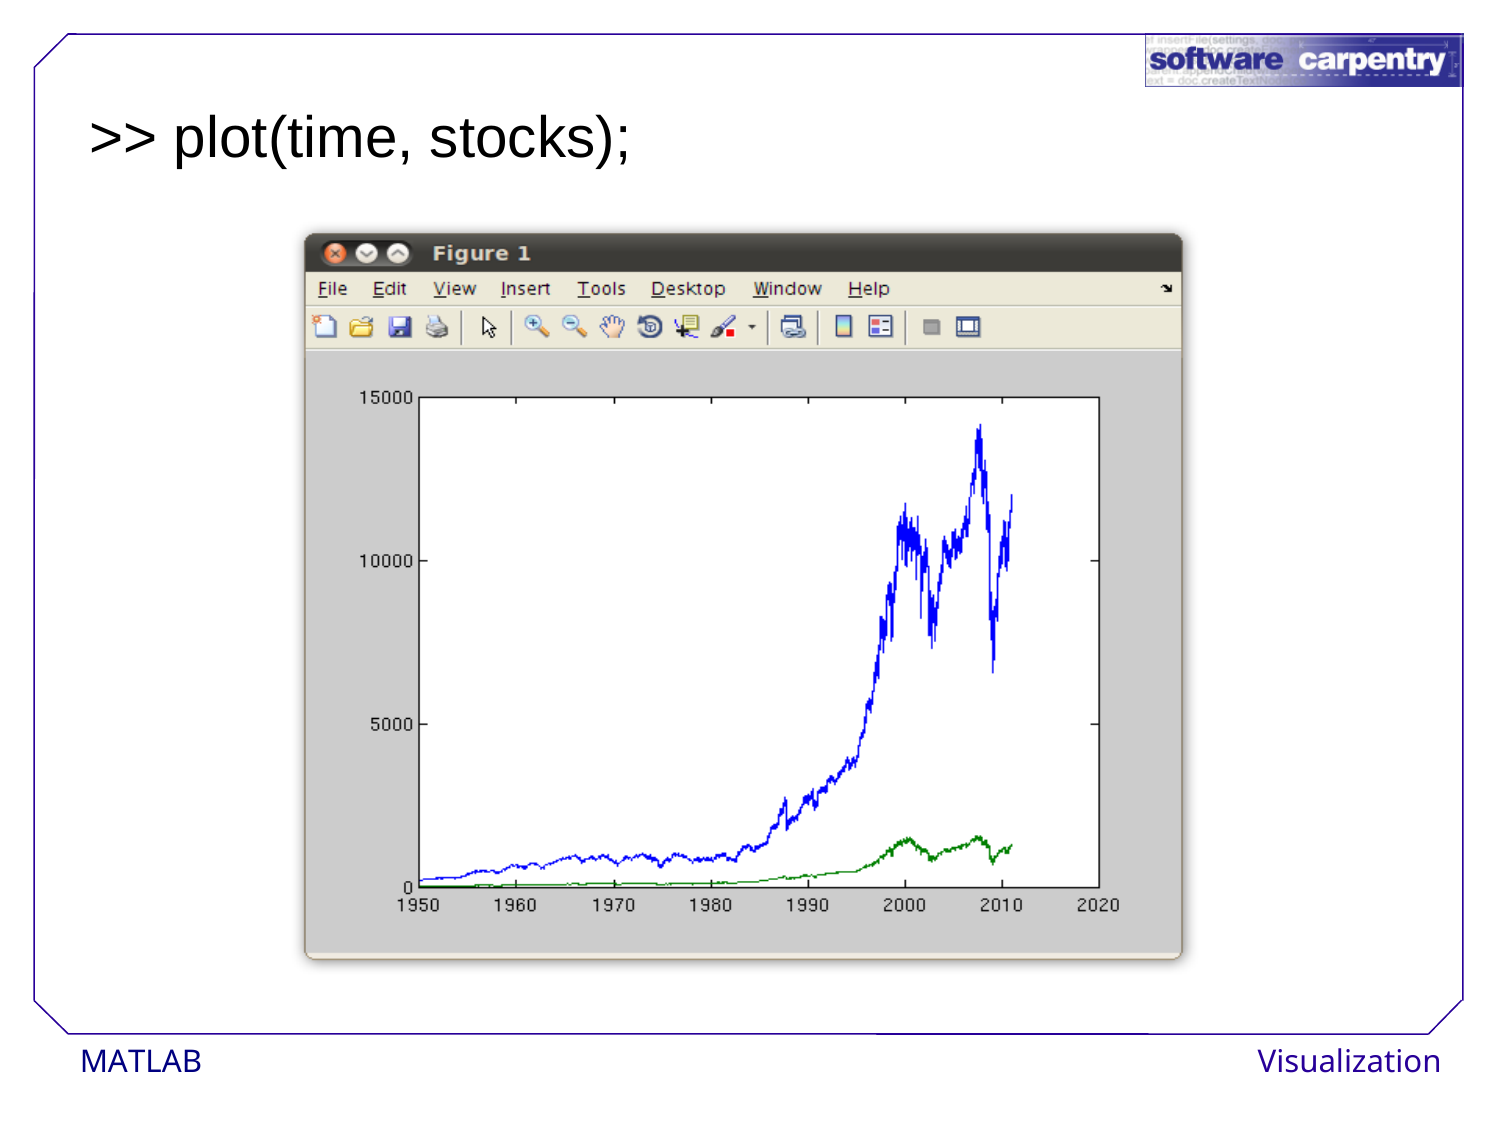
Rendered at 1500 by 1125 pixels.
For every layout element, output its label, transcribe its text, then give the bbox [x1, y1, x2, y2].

list >> plot(time, stocks); [75, 99, 1363, 201]
picture [270, 199, 1230, 999]
picture [1145, 33, 1464, 87]
